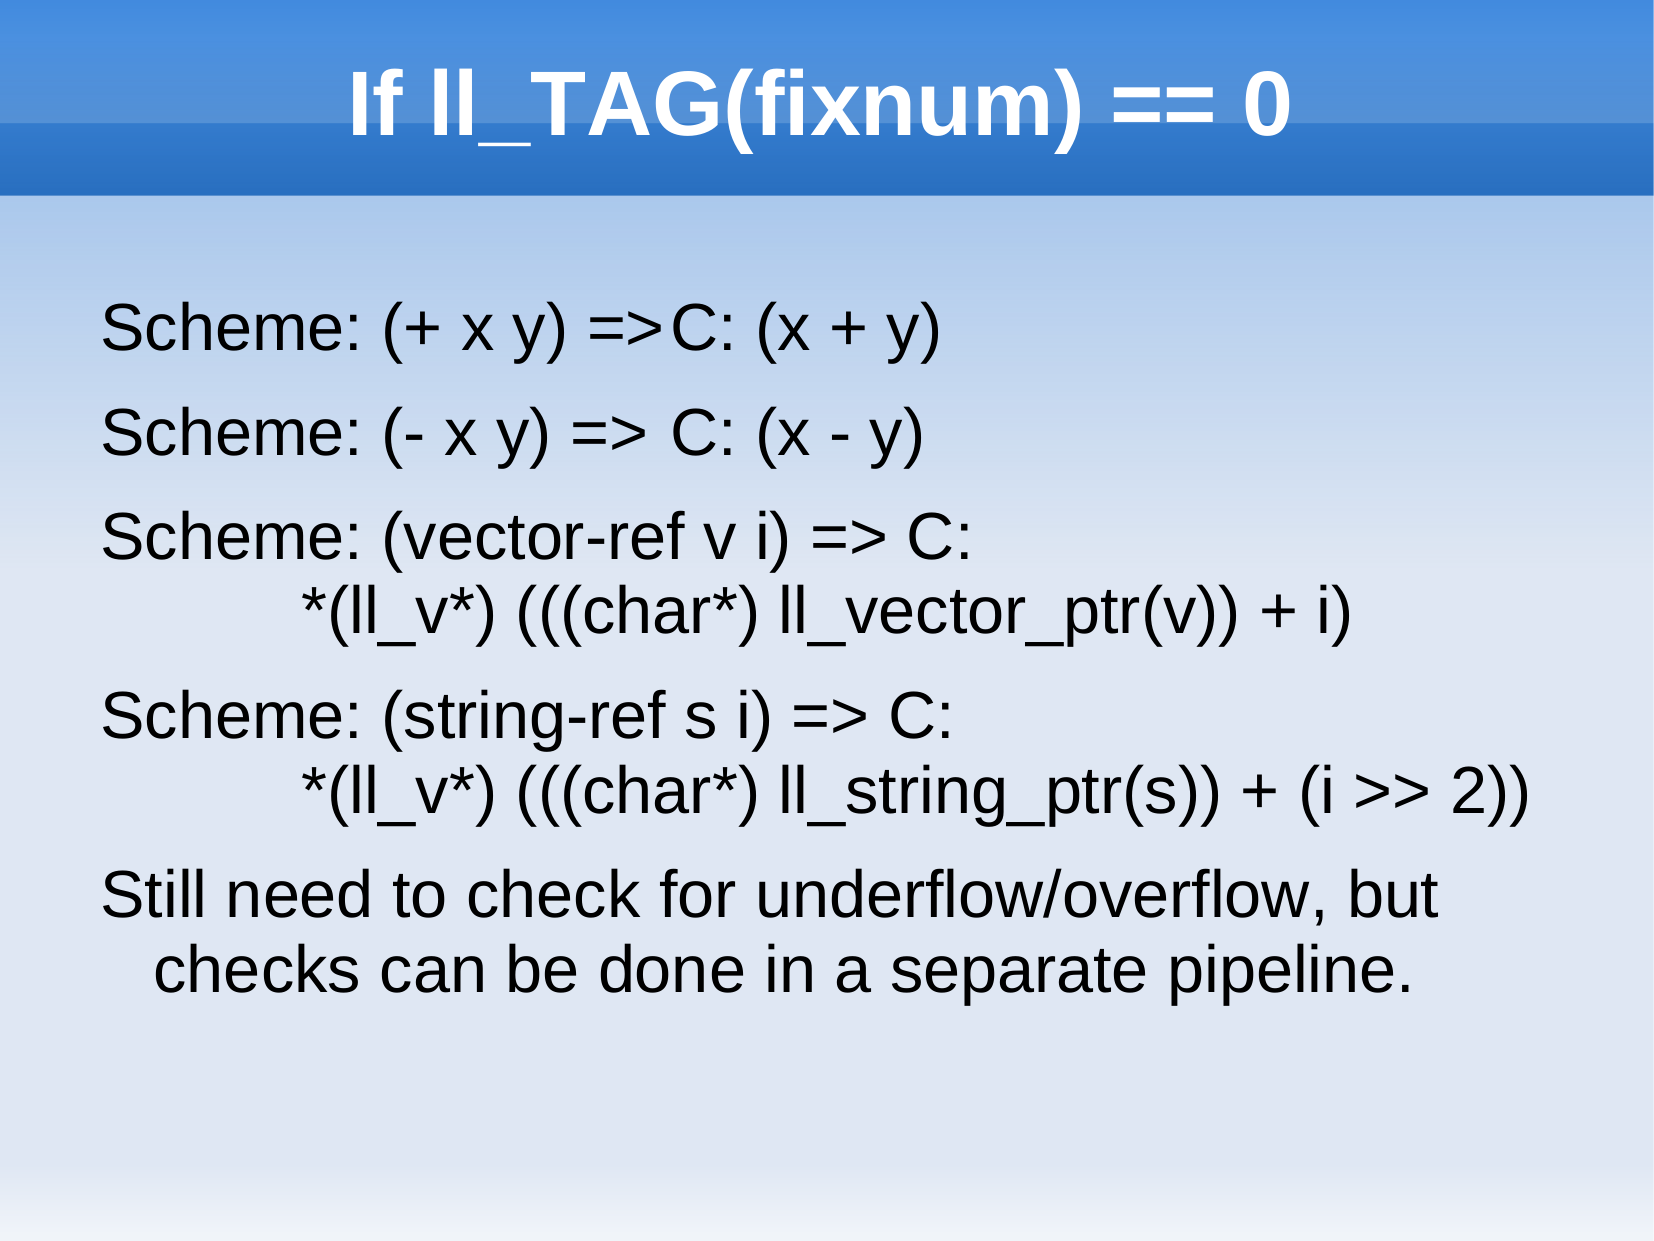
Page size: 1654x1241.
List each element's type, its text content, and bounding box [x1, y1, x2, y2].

title If ll_TAG(fixnum) == 0 [76, 7, 1565, 200]
picture [0, 0, 1654, 1241]
list Scheme: (+ x y) => C: (x + y) Scheme: (- x y) => C: (x - y) Scheme: (vector-ref v i) => C: *(ll_v*) (((char*) ll_vector_ptr(v)) + i) Scheme: (string-ref s i) => C: *(ll_v*) (((char*) ll_string_ptr(s)) + (i >> 2)) Still need to check for underflow/overflow, but checks can be done in a separate pipeline. [82, 290, 1571, 1094]
